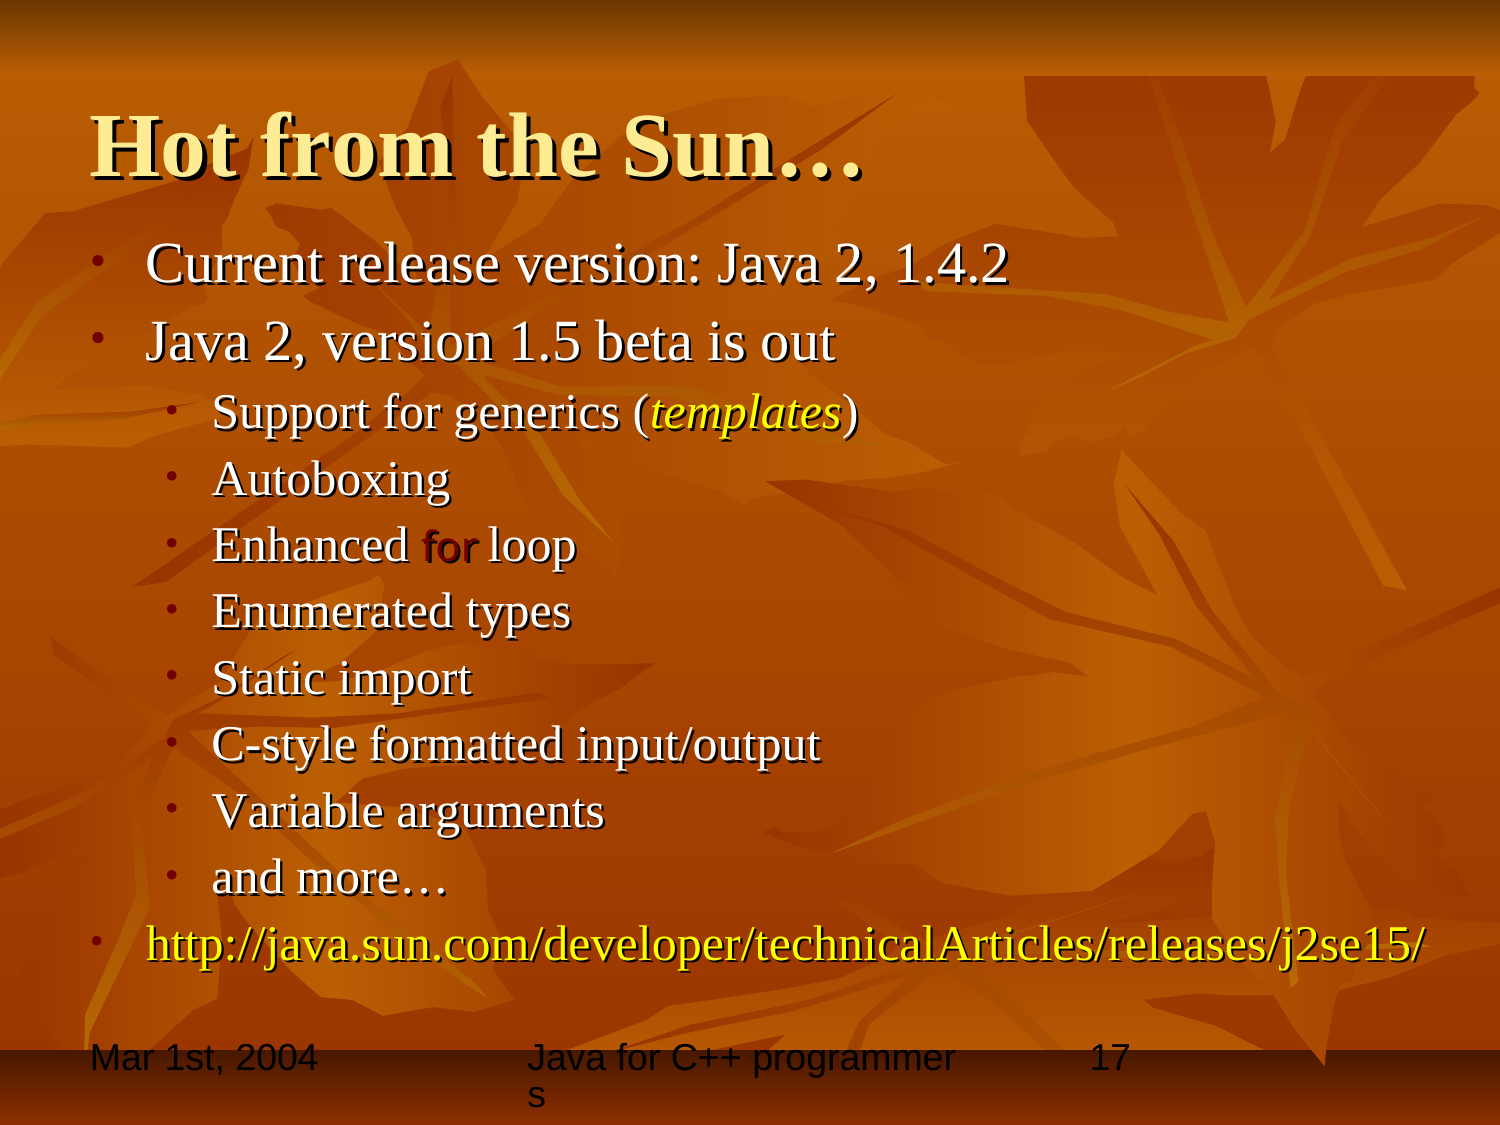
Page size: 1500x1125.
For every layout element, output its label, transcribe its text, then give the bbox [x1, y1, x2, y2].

title Hot from the Sun… [75, 45, 1426, 224]
list Current release version: Java 2, 1.4.2 Java 2, version 1.5 beta is out Support for generics (templates) Autoboxing Enhanced for loop Enumerated types Static import C-style formatted input/output Variable arguments and more… http://java.sun.com/developer/technicalArticles/releases/j2se15/ [74, 224, 1475, 1026]
